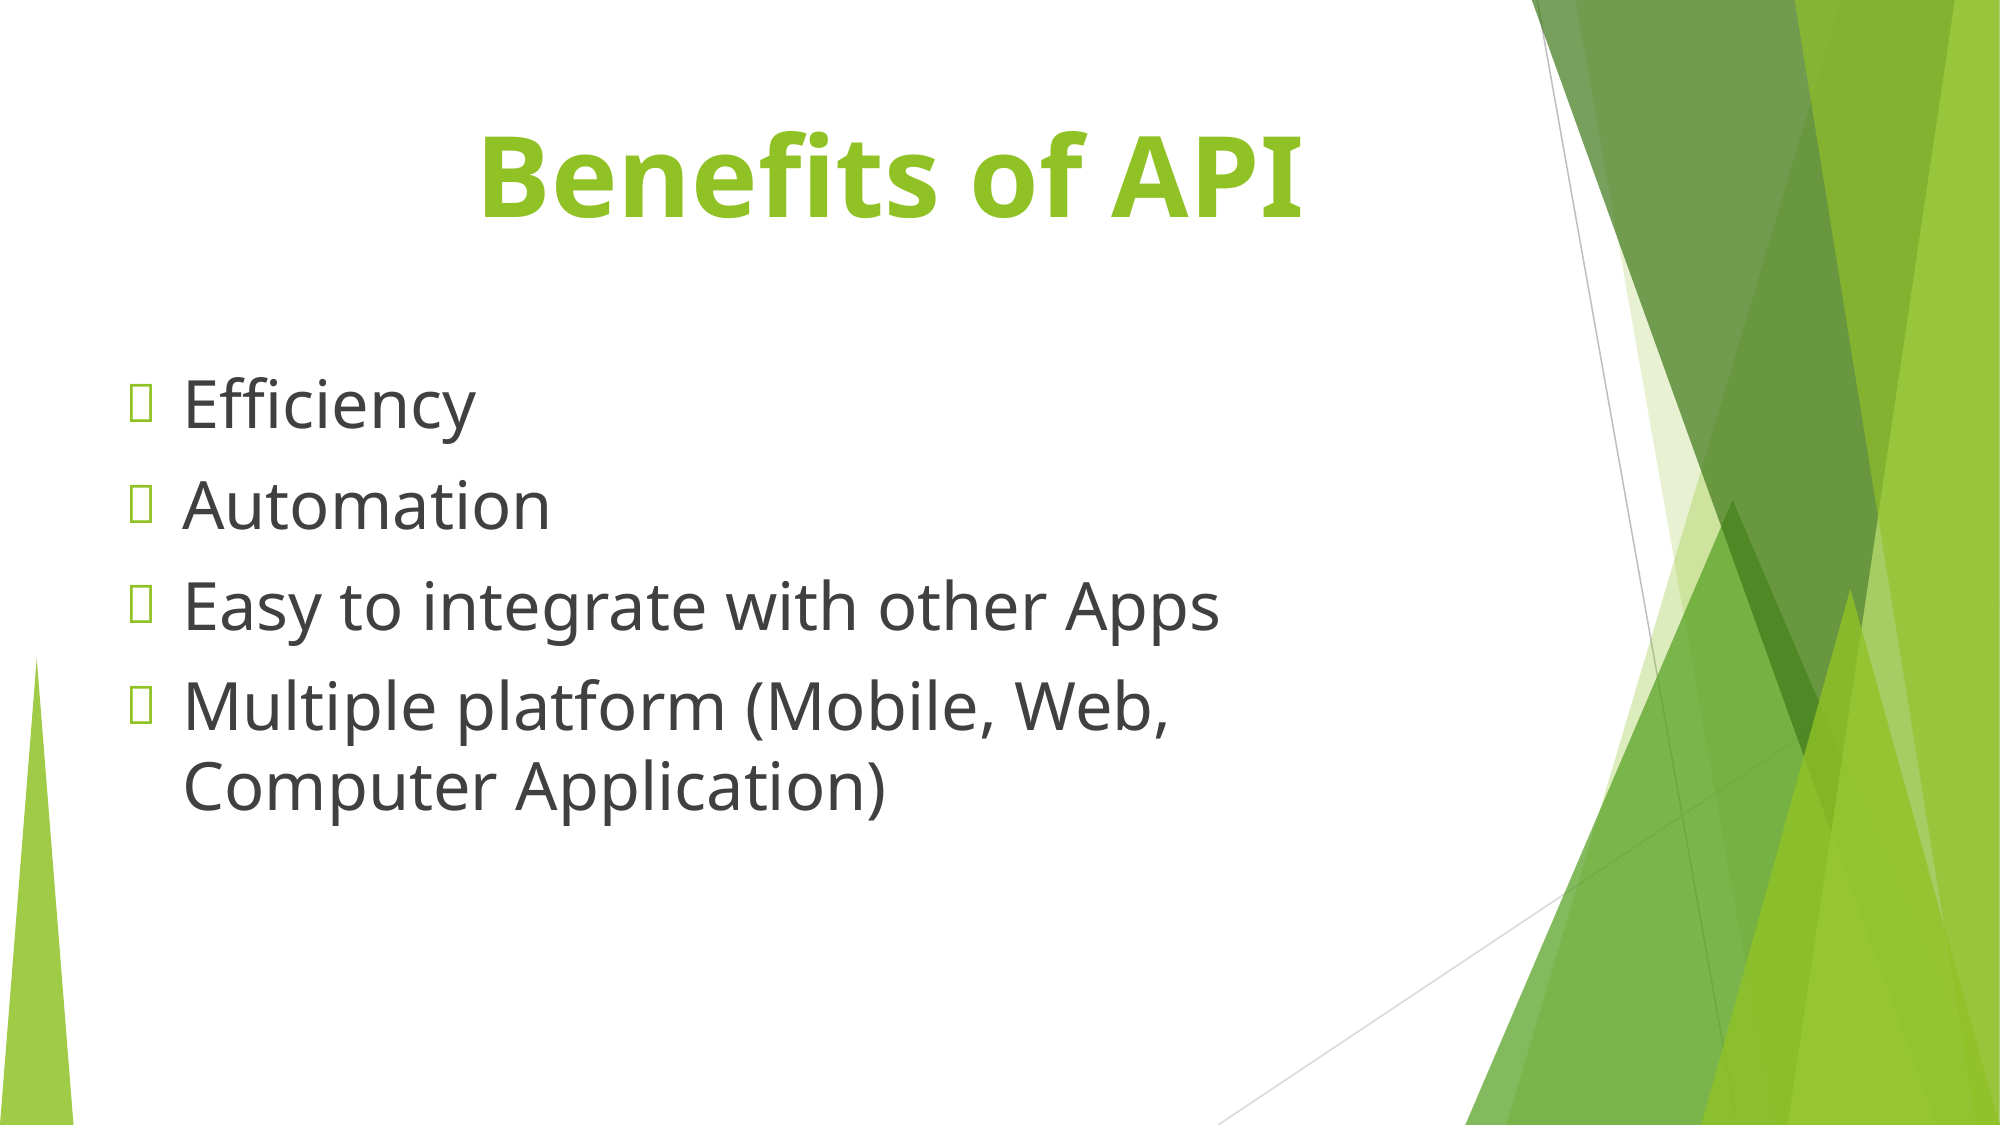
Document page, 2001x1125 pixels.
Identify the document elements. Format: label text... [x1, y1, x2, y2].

title Benefits of API [461, 97, 1872, 315]
list Efficiency Automation Easy to integrate with other Apps Multiple platform (Mobile, Web, Computer Application) [111, 354, 1522, 992]
